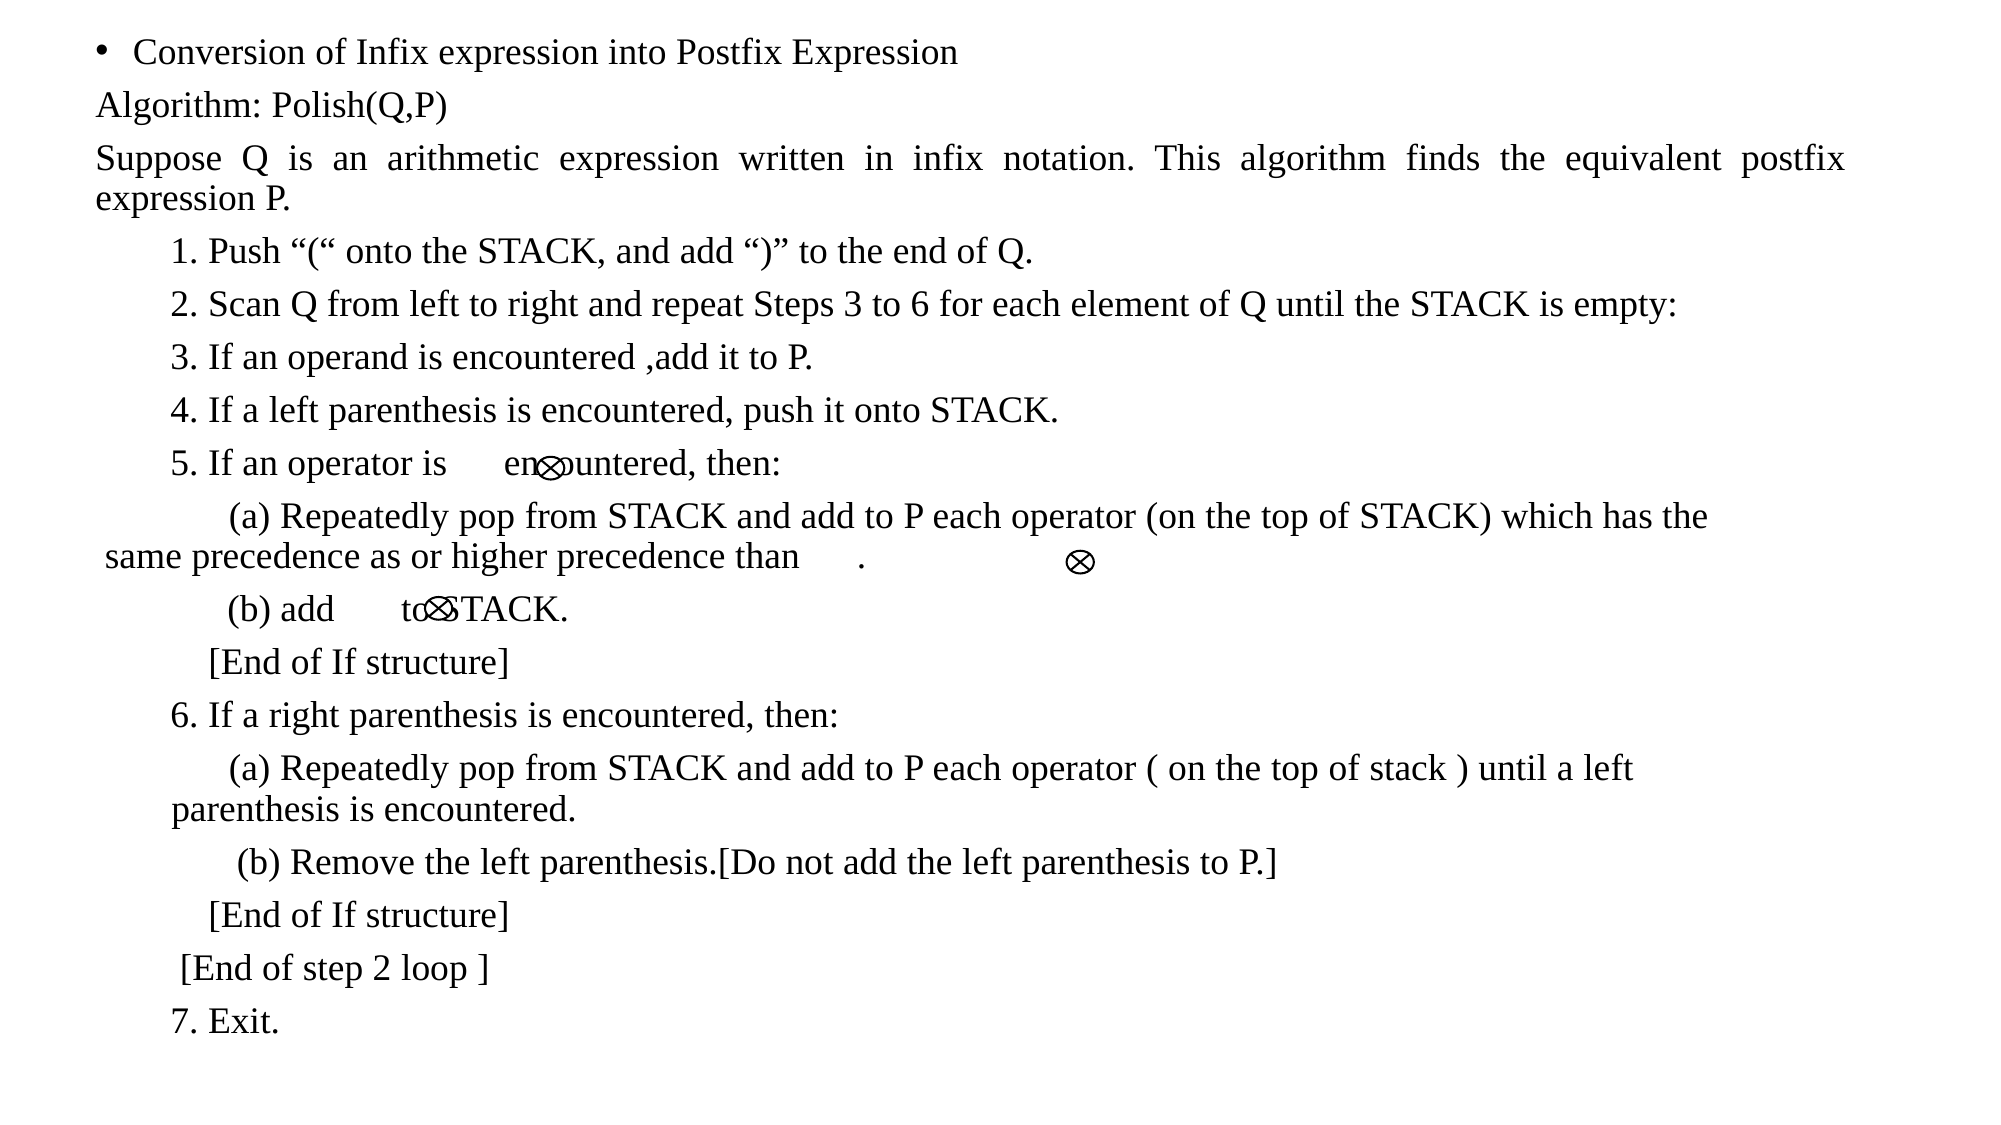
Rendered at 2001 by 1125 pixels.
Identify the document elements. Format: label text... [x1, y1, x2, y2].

text_box [537, 456, 565, 480]
text_box [424, 596, 453, 620]
list Conversion of Infix expression into Postfix Expression Algorithm: Polish(Q,P) Suppose Q is an arithmetic expression written in infix notation. This algorithm finds the equivalent postfix expression P. 1. Push “(“ onto the STACK, and add “)” to the end of Q. 2. Scan Q from left to right and repeat Steps 3 to 6 for each element of Q until the STACK is empty: 3. If an operand is encountered ,add it to P. 4. If a left parenthesis is encountered, push it onto STACK. 5. If an operator is encountered, then: (a) Repeatedly pop from STACK and add to P each operator (on the top of STACK) which has the same precedence as or higher precedence than . (b) add to STACK. [End of If structure] 6. If a right parenthesis is encountered, then: (a) Repeatedly pop from STACK and add to P each operator ( on the top of stack ) until a left parenthesis is encountered. (b) Remove the left parenthesis.[Do not add the left parenthesis to P.] [End of If structure] [End of step 2 loop ] 7. Exit. [80, 24, 1863, 1102]
text_box [1066, 550, 1094, 574]
